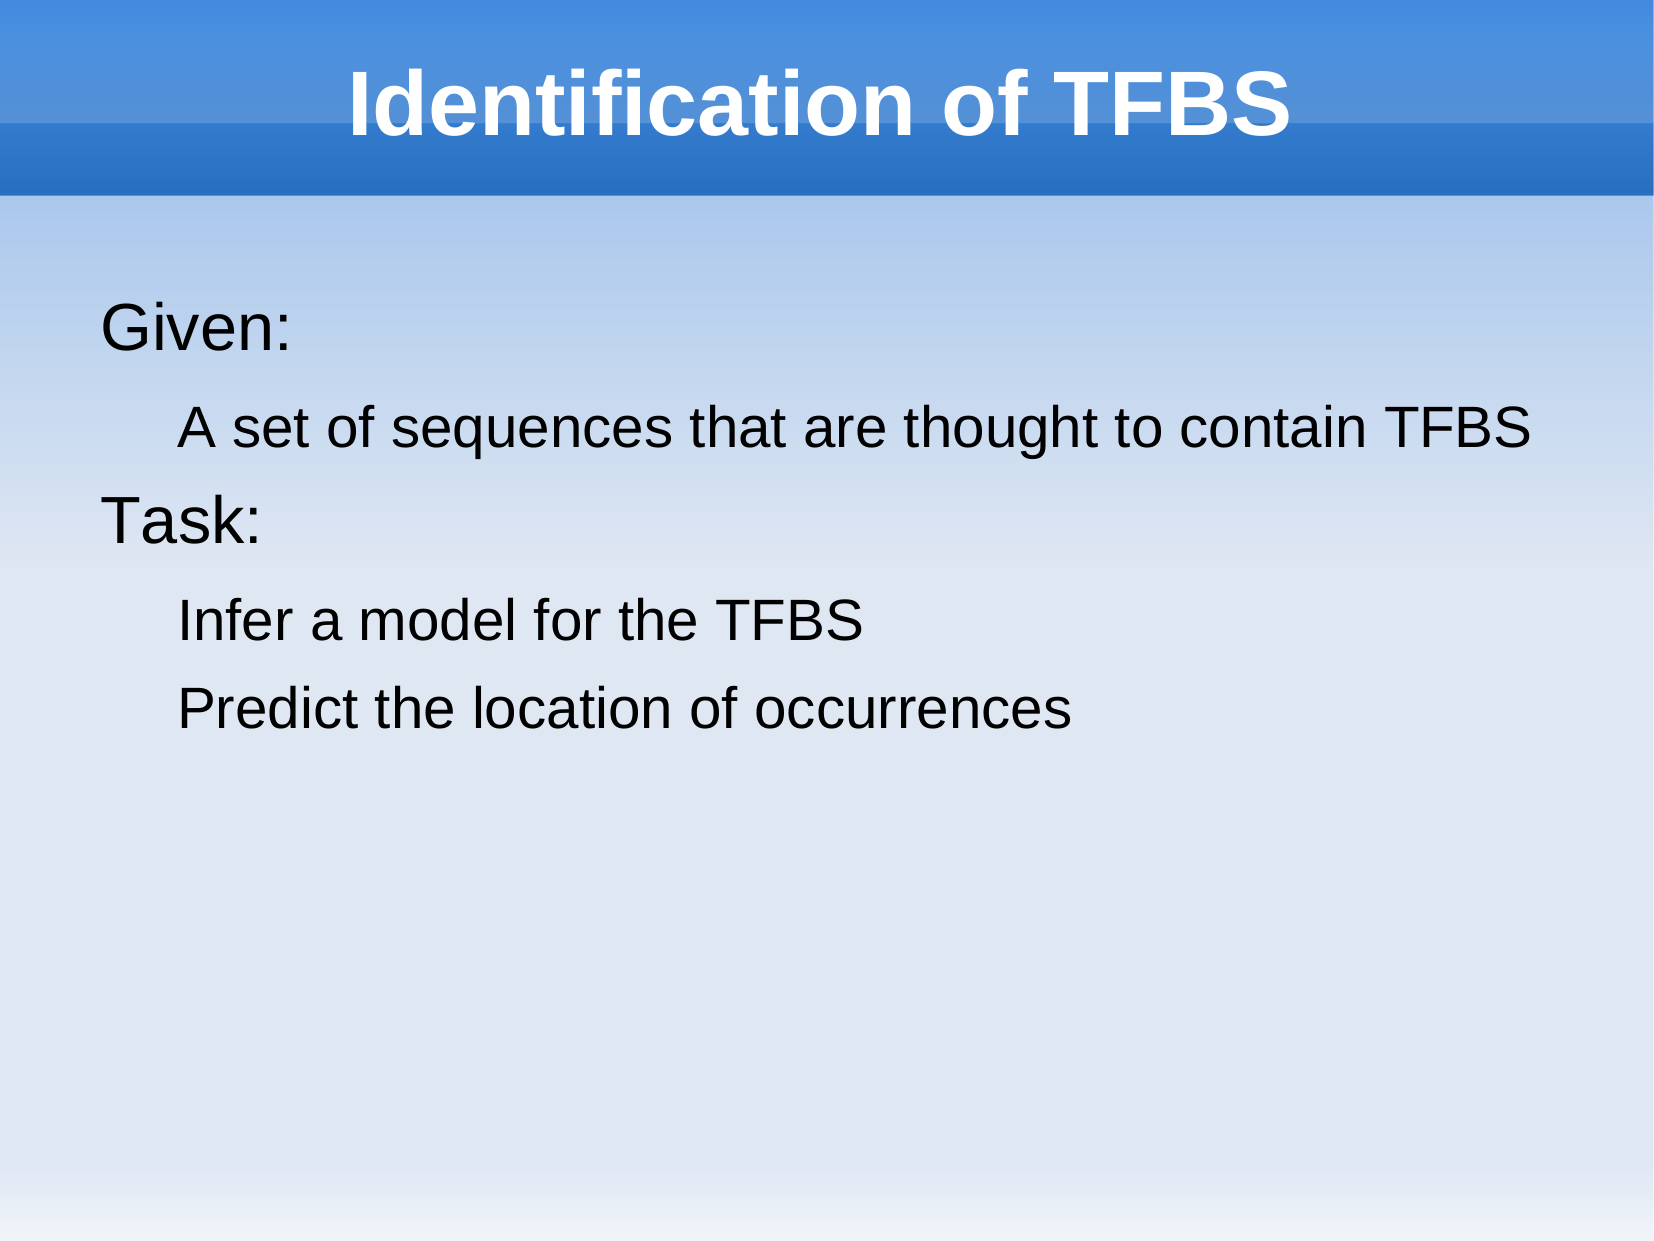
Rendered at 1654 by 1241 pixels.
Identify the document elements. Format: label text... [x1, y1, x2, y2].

list Given: A set of sequences that are thought to contain TFBS Task: Infer a model for the TFBS Predict the location of occurrences [82, 290, 1571, 1094]
picture [0, 0, 1654, 1241]
title Identification of TFBS [76, 7, 1565, 200]
